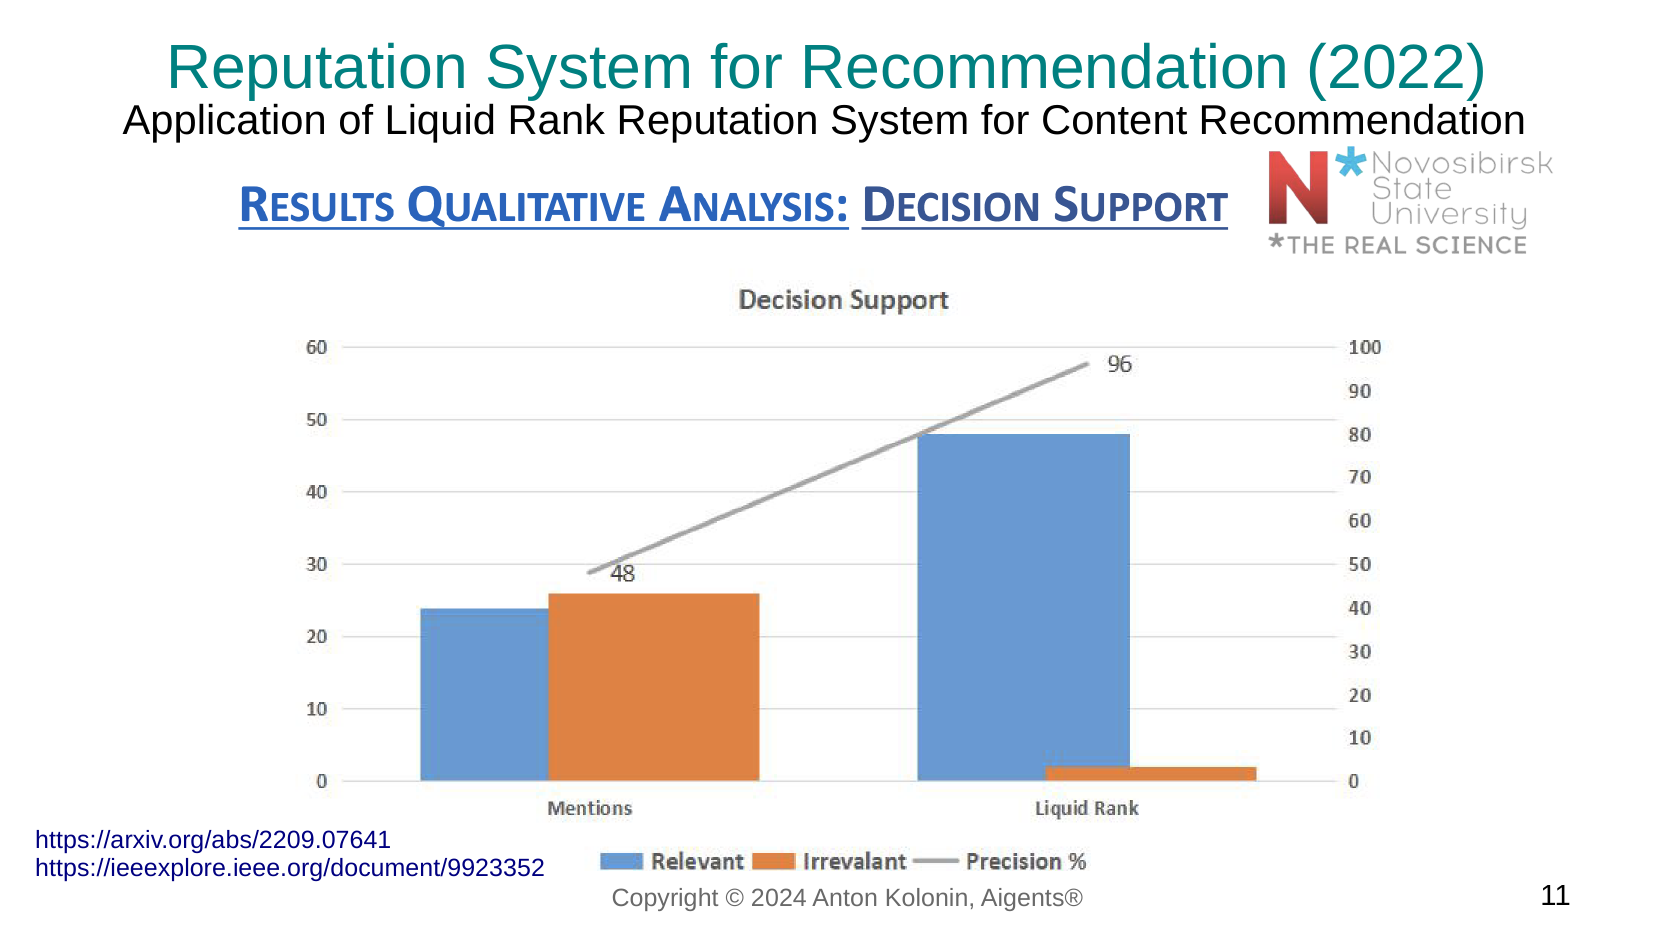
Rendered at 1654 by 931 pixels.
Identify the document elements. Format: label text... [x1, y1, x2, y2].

text_box Application of Liquid Rank Reputation System for Content Recommendation [107, 89, 1611, 197]
text_box https://arxiv.org/abs/2209.07641 https://ieeexplore.ieee.org/document/9923352 [20, 817, 841, 903]
picture [210, 197, 1564, 885]
text_box Reputation System for Recommendation (2022) [0, 0, 1630, 135]
